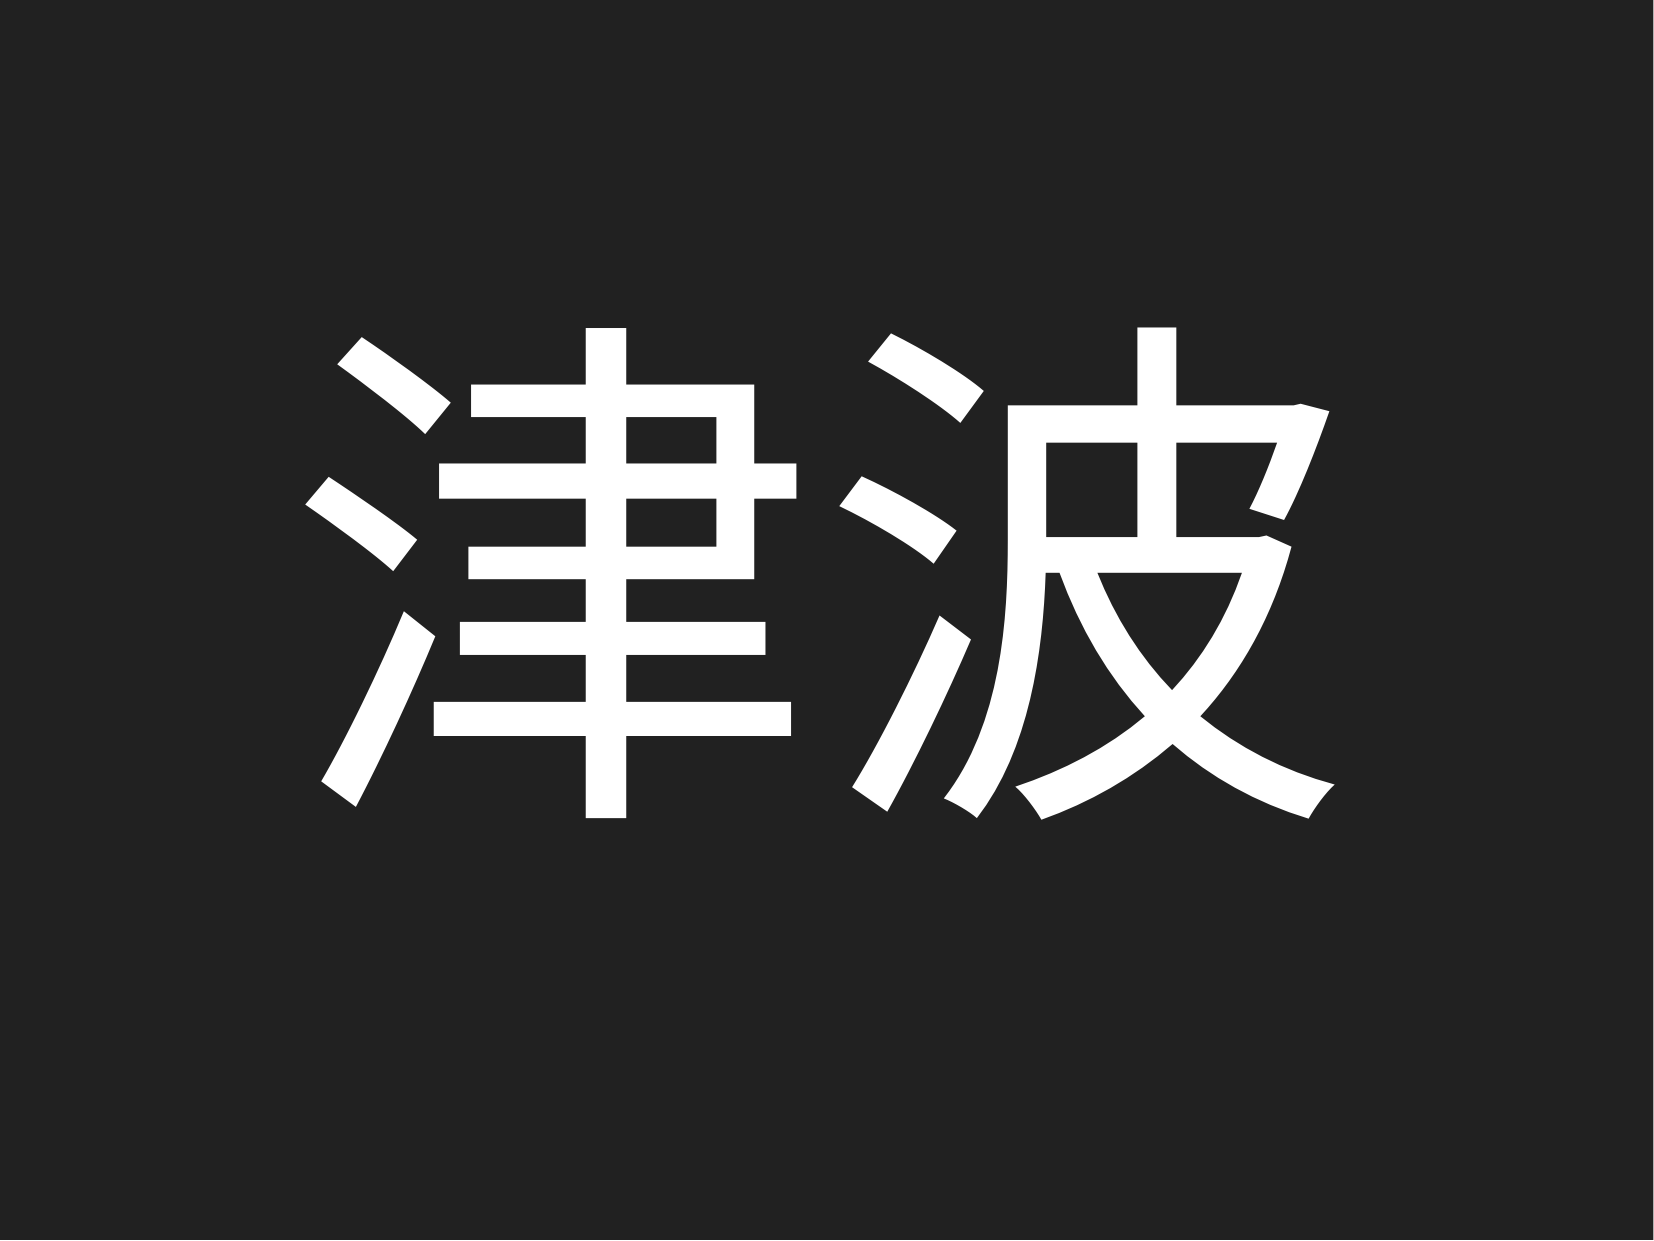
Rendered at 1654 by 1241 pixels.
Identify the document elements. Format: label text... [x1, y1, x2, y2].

text_box 津波 [271, 273, 1382, 910]
